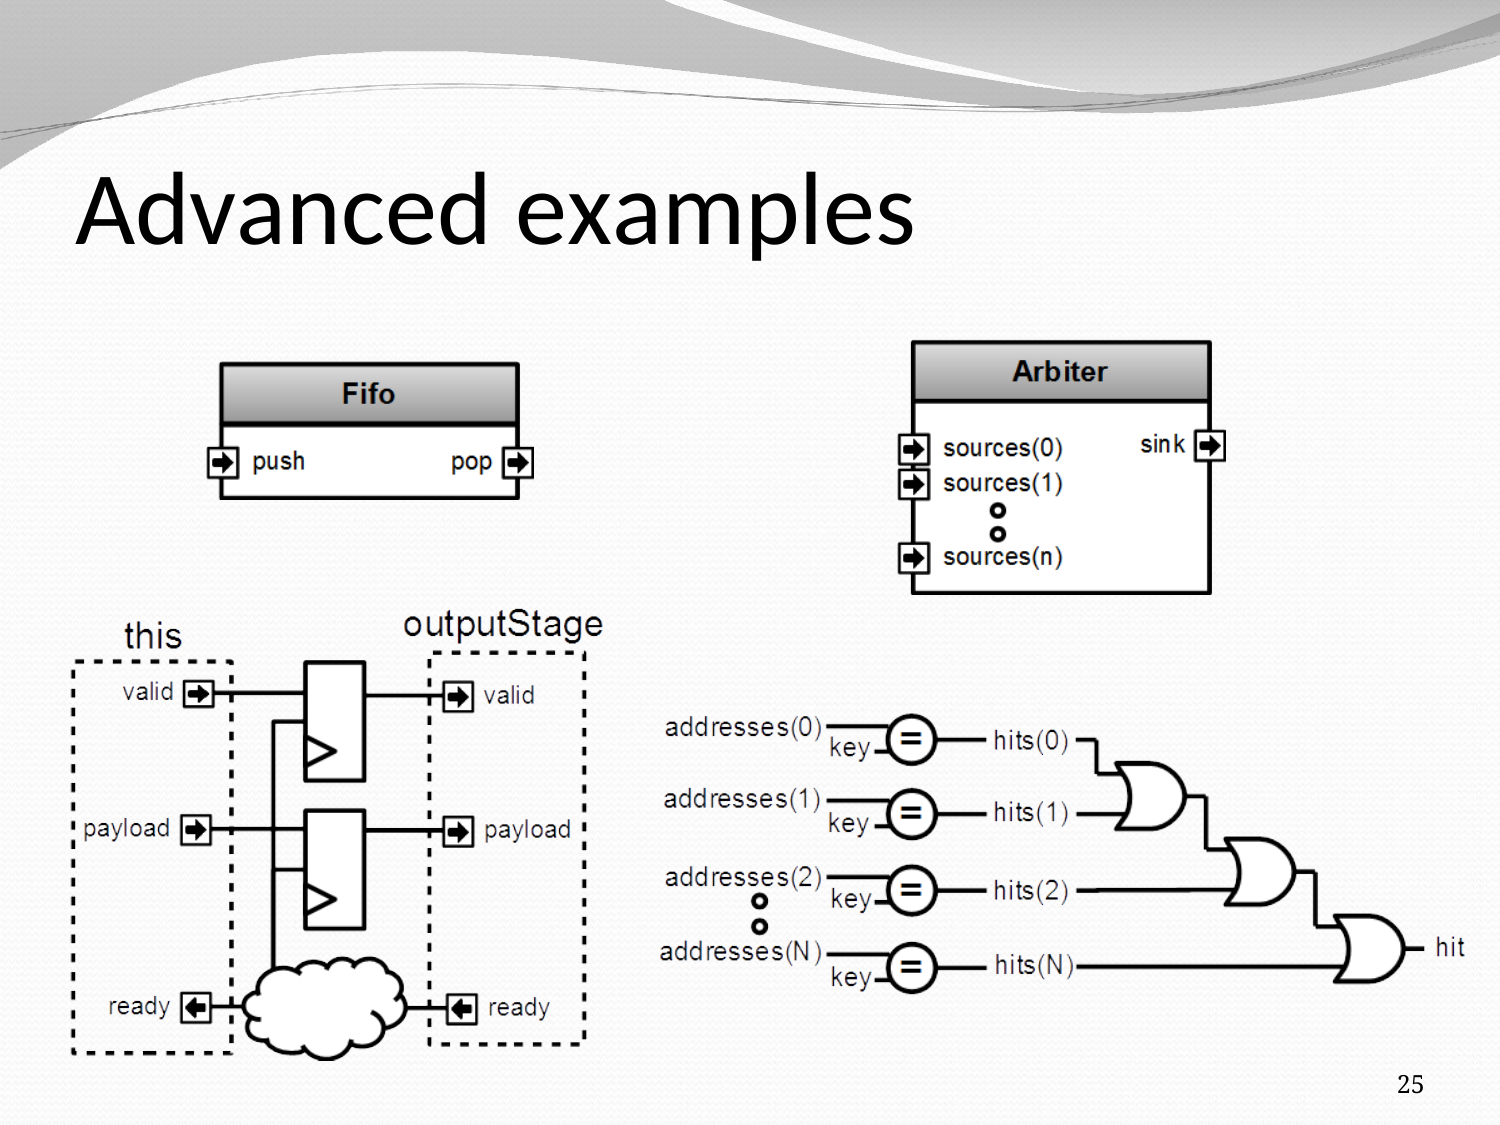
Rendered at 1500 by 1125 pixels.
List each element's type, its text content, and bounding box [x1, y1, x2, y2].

title Advanced examples [75, 78, 1426, 266]
picture [0, 0, 1500, 1125]
text_box <numéro> [1299, 1042, 1426, 1103]
